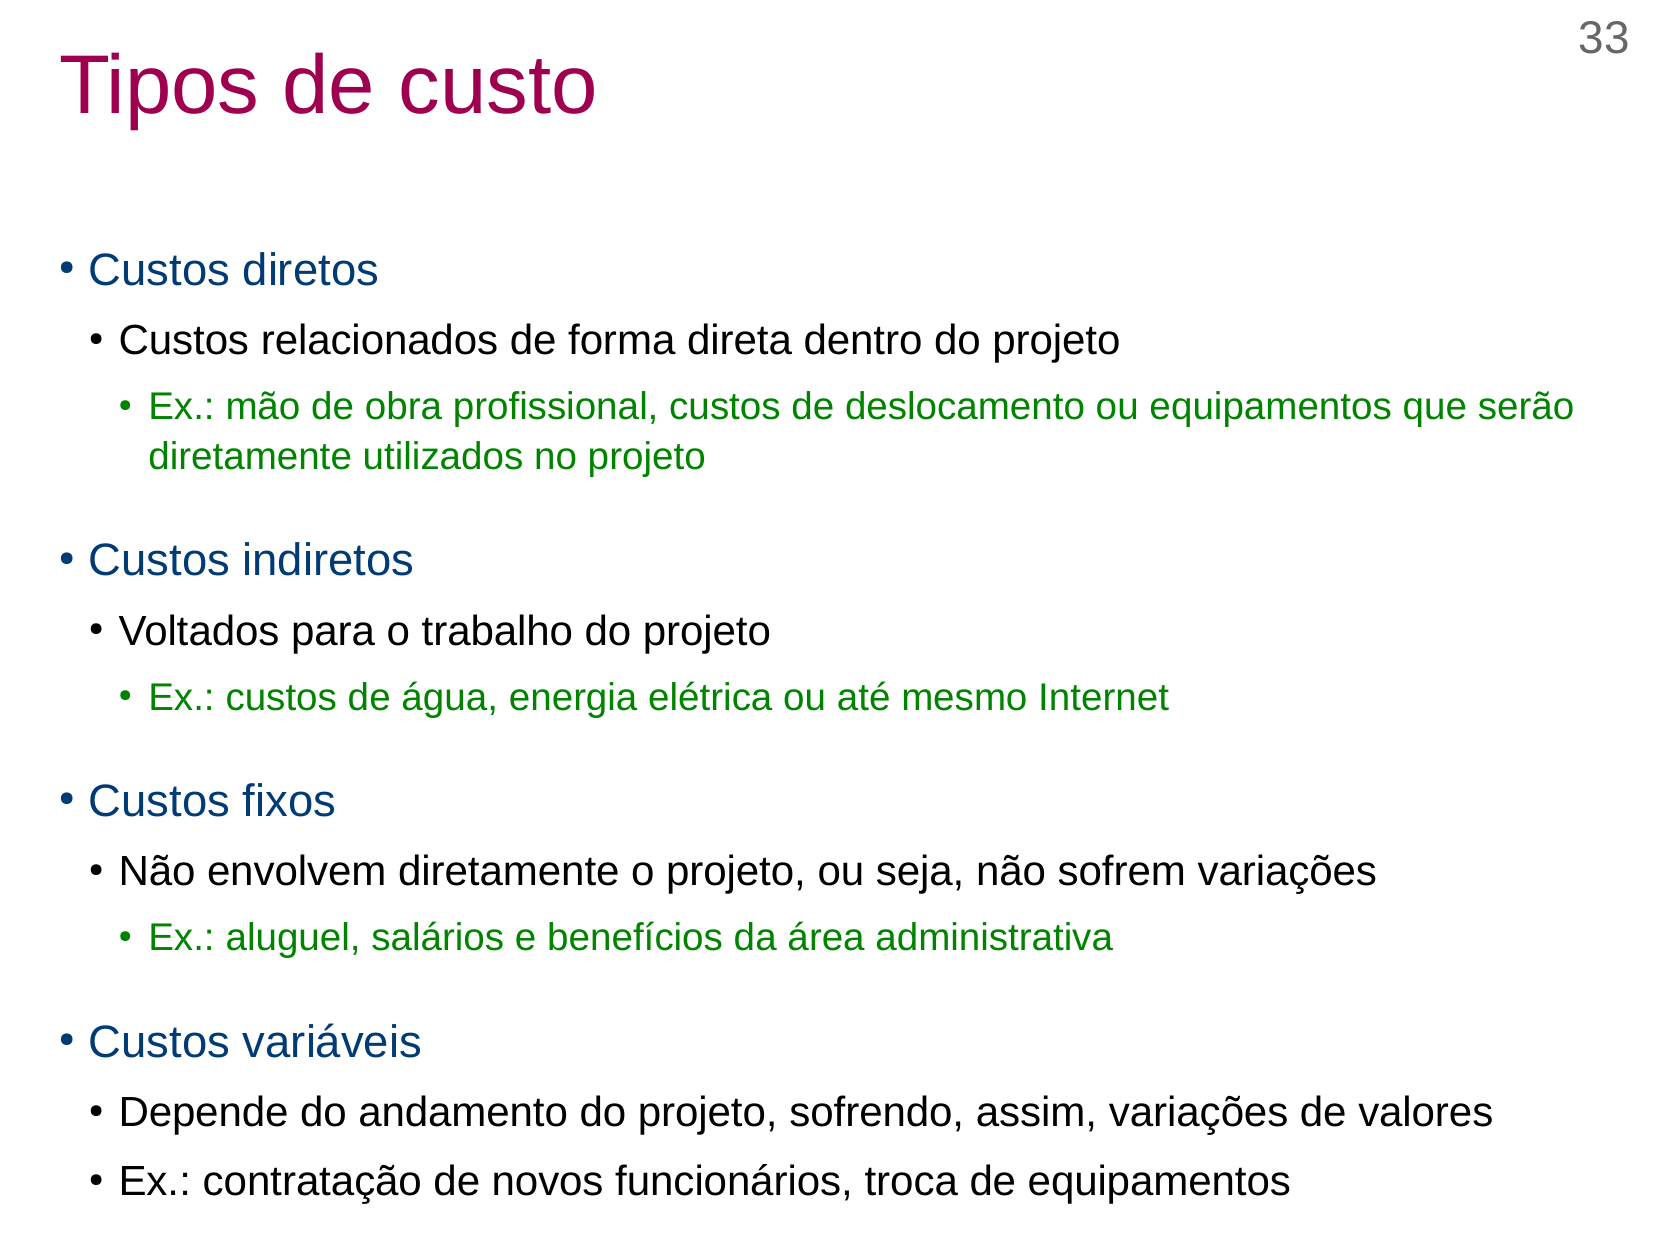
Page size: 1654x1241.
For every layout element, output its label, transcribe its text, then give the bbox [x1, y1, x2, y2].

title Tipos de custo [59, 29, 1595, 148]
list Custos diretos Custos relacionados de forma direta dentro do projeto Ex.: mão de obra profissional, custos de deslocamento ou equipamentos que serão diretamente utilizados no projeto Custos indiretos Voltados para o trabalho do projeto Ex.: custos de água, energia elétrica ou até mesmo Internet Custos fixos Não envolvem diretamente o projeto, ou seja, não sofrem variações Ex.: aluguel, salários e benefícios da área administrativa Custos variáveis Depende do andamento do projeto, sofrendo, assim, variações de valores Ex.: contratação de novos funcionários, troca de equipamentos [59, 236, 1595, 1211]
